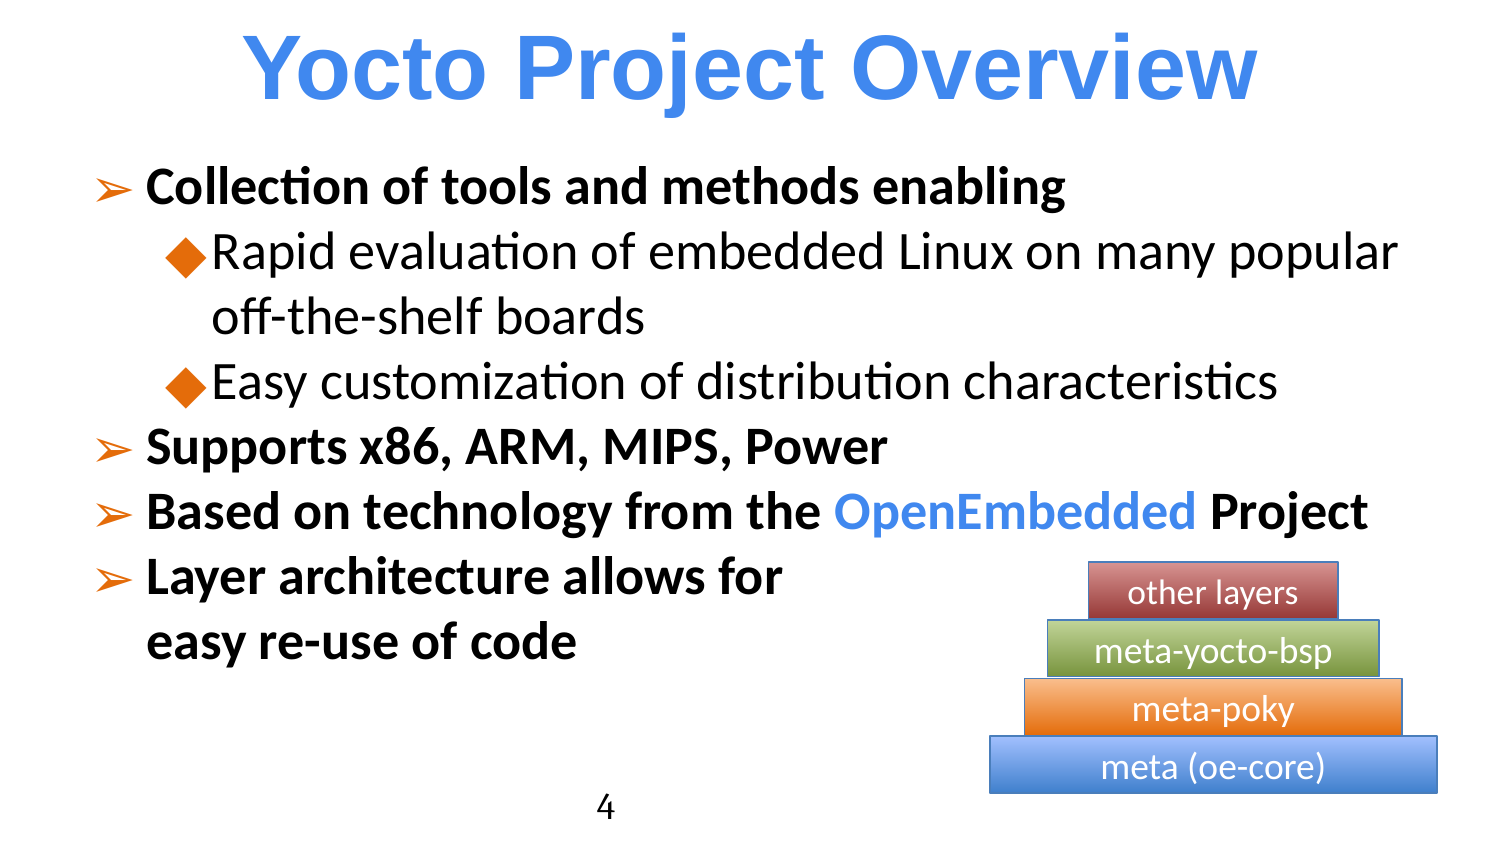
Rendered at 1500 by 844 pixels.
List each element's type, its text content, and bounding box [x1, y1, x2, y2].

text_box Collection of tools and methods enabling Rapid evaluation of embedded Linux on many popular off-the-shelf boards Easy customization of distribution characteristics Supports x86, ARM, MIPS, Power Based on technology from the OpenEmbedded Project Layer architecture allows for easy re-use of code [75, 142, 1425, 754]
text_box Yocto Project Overview [75, 10, 1425, 115]
text_box meta (oe-core) [989, 736, 1437, 794]
text_box meta-poky [1024, 678, 1402, 736]
text_box meta-yocto-bsp [1047, 619, 1380, 677]
text_box other layers [1088, 562, 1339, 619]
text_box <number> [475, 782, 631, 827]
